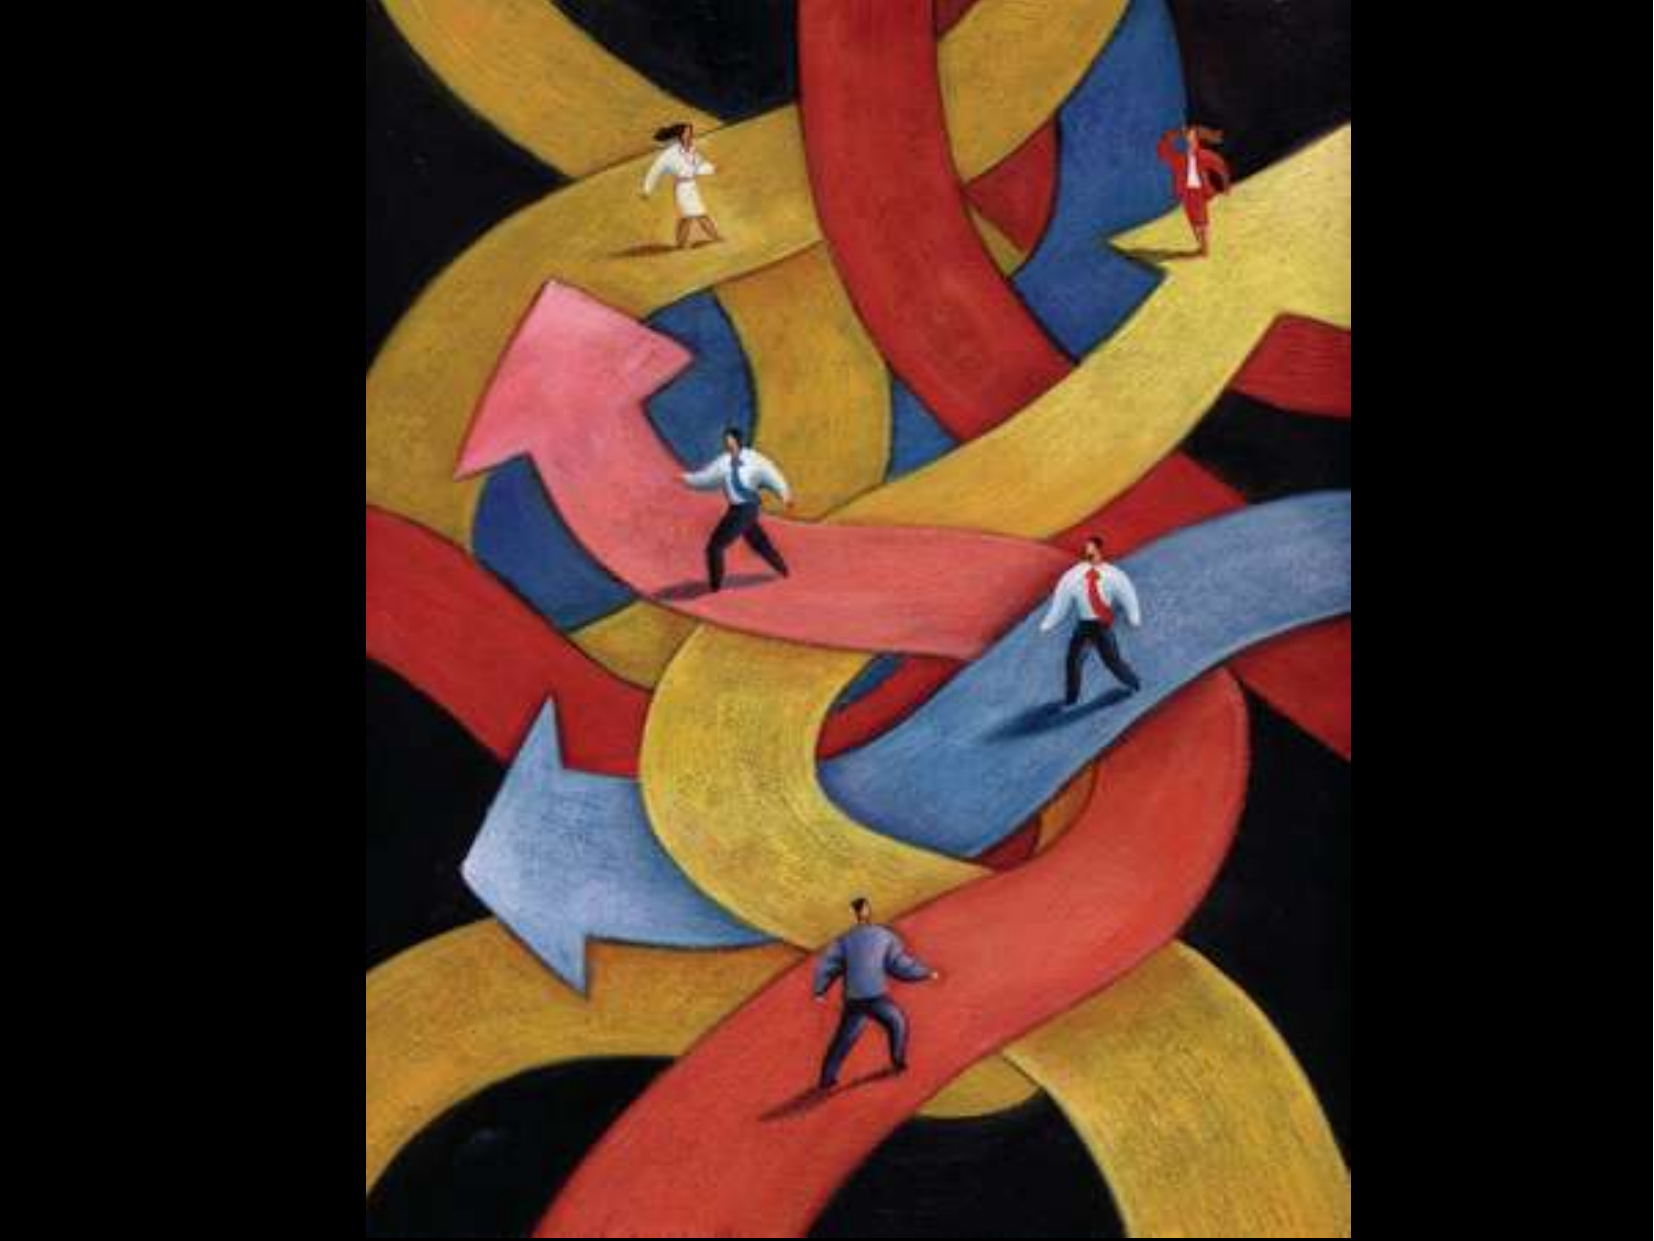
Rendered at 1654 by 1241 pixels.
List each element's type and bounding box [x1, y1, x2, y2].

picture [366, 0, 1351, 1238]
